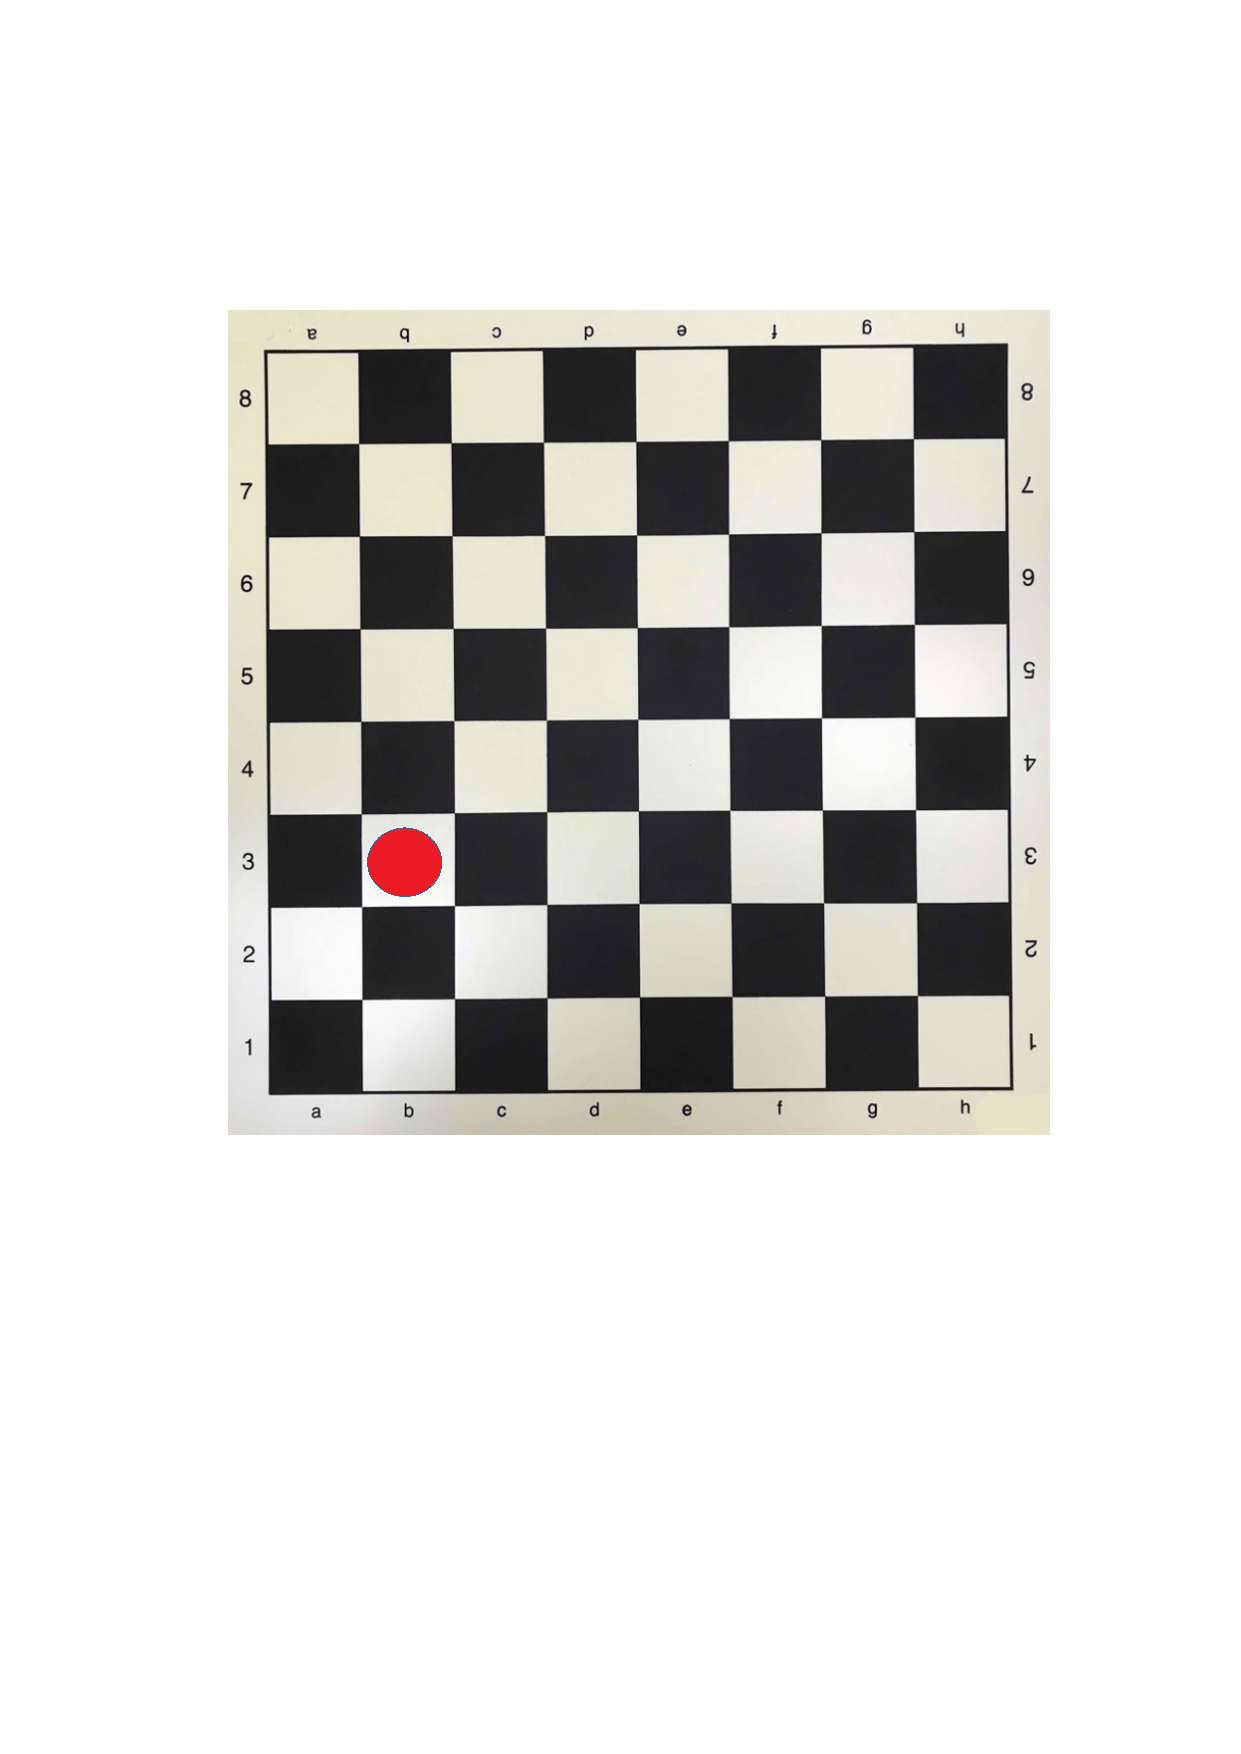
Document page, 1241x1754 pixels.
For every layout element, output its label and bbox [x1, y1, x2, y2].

text_box [367, 827, 442, 897]
picture [228, 310, 1050, 1135]
